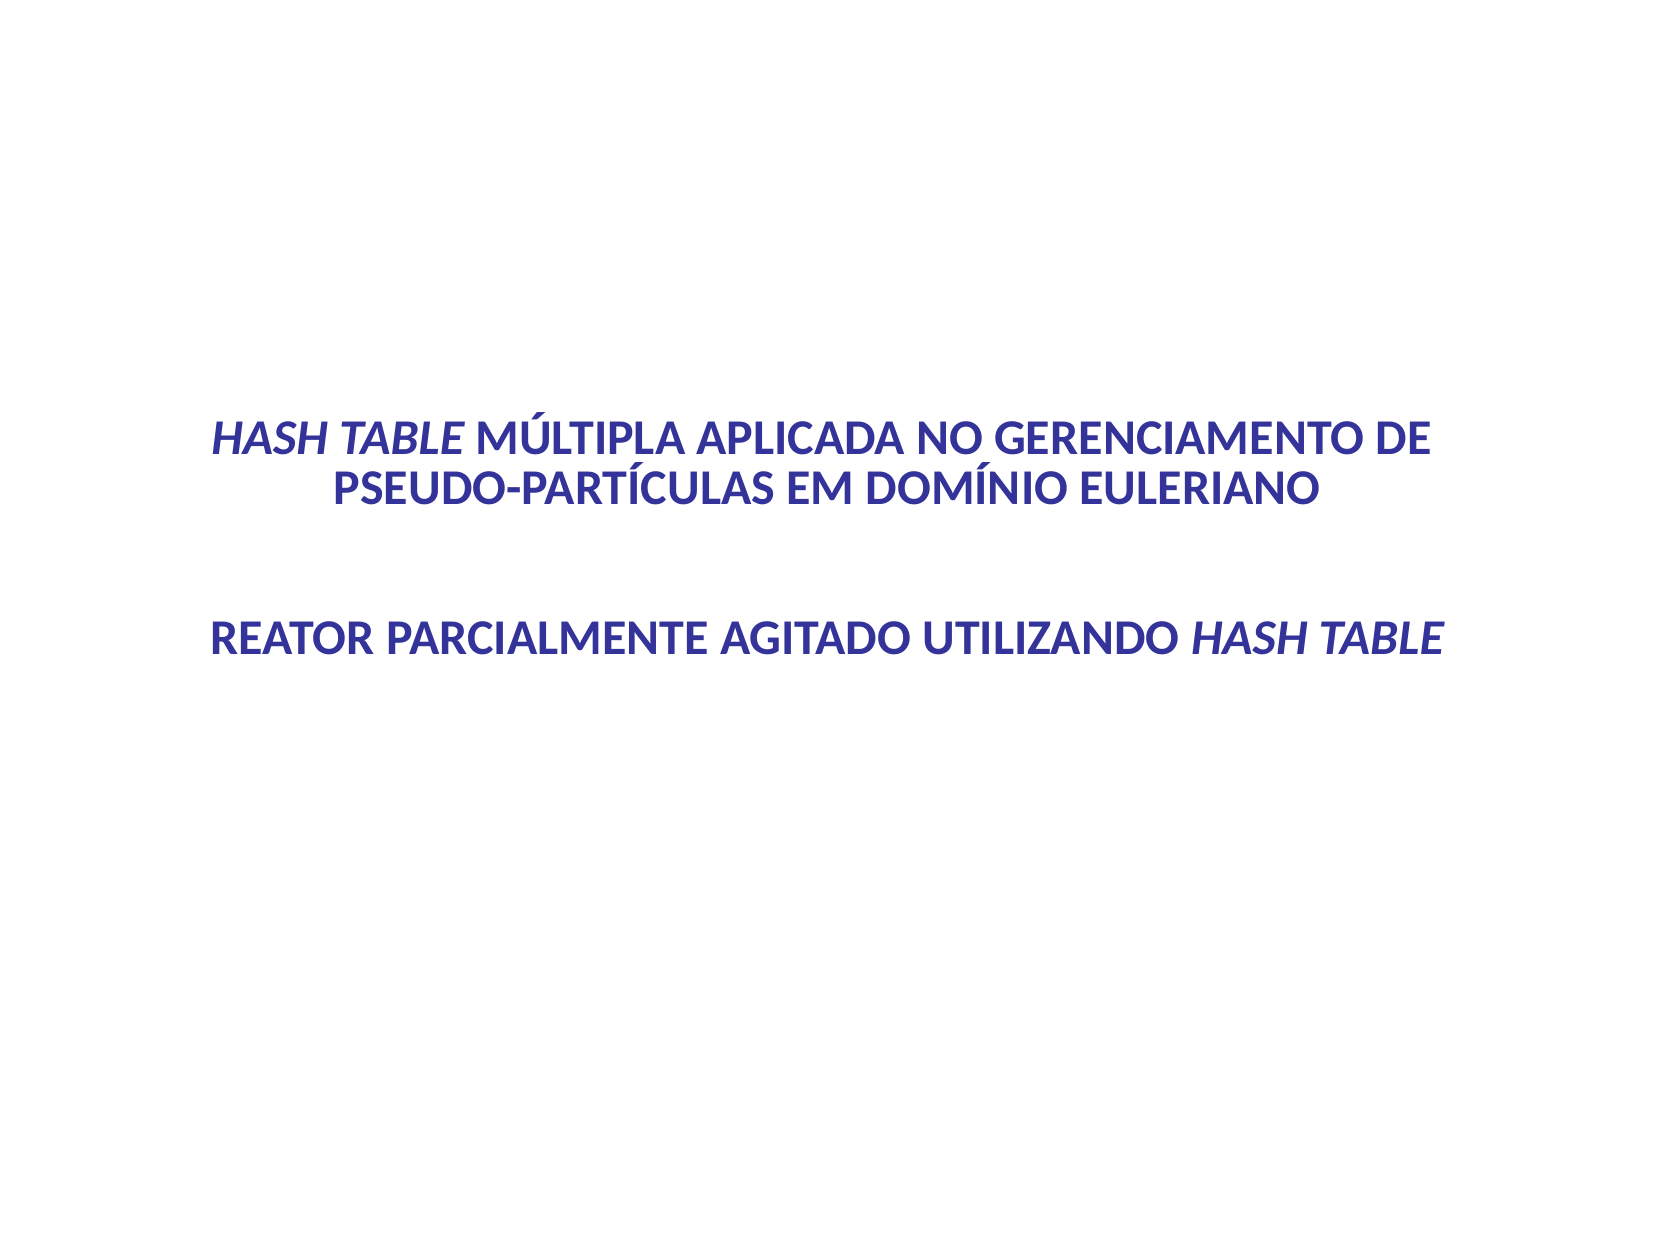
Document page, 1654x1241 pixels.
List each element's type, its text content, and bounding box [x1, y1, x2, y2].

text_box HASH TABLE MÚLTIPLA APLICADA NO GERENCIAMENTO DE PSEUDO-PARTÍCULAS EM DOMÍNIO EULERIANO REATOR PARCIALMENTE AGITADO UTILIZANDO HASH TABLE [0, 409, 1654, 833]
